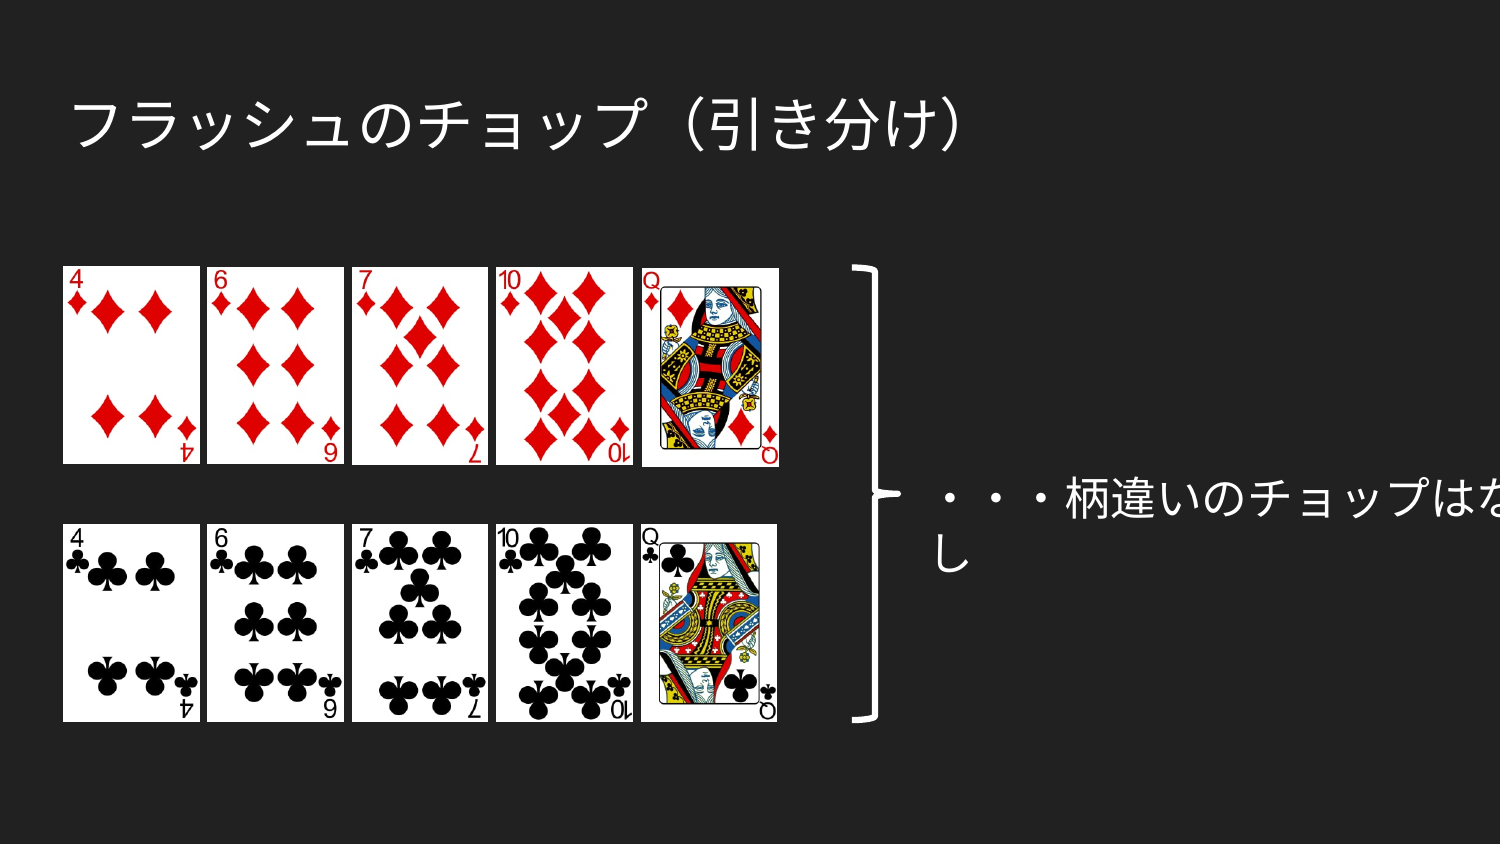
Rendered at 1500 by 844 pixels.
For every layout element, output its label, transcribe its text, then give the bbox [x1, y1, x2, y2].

picture [496, 267, 633, 465]
text_box ・・・柄違いのチョップはなし [912, 454, 1500, 533]
picture [352, 267, 488, 465]
picture [207, 267, 344, 464]
picture [63, 524, 200, 722]
picture [63, 266, 200, 464]
picture [641, 524, 777, 722]
picture [496, 524, 633, 722]
picture [352, 524, 488, 722]
picture [642, 268, 779, 467]
title フラッシュのチョップ（引き分け） [51, 72, 1449, 167]
picture [207, 524, 344, 722]
